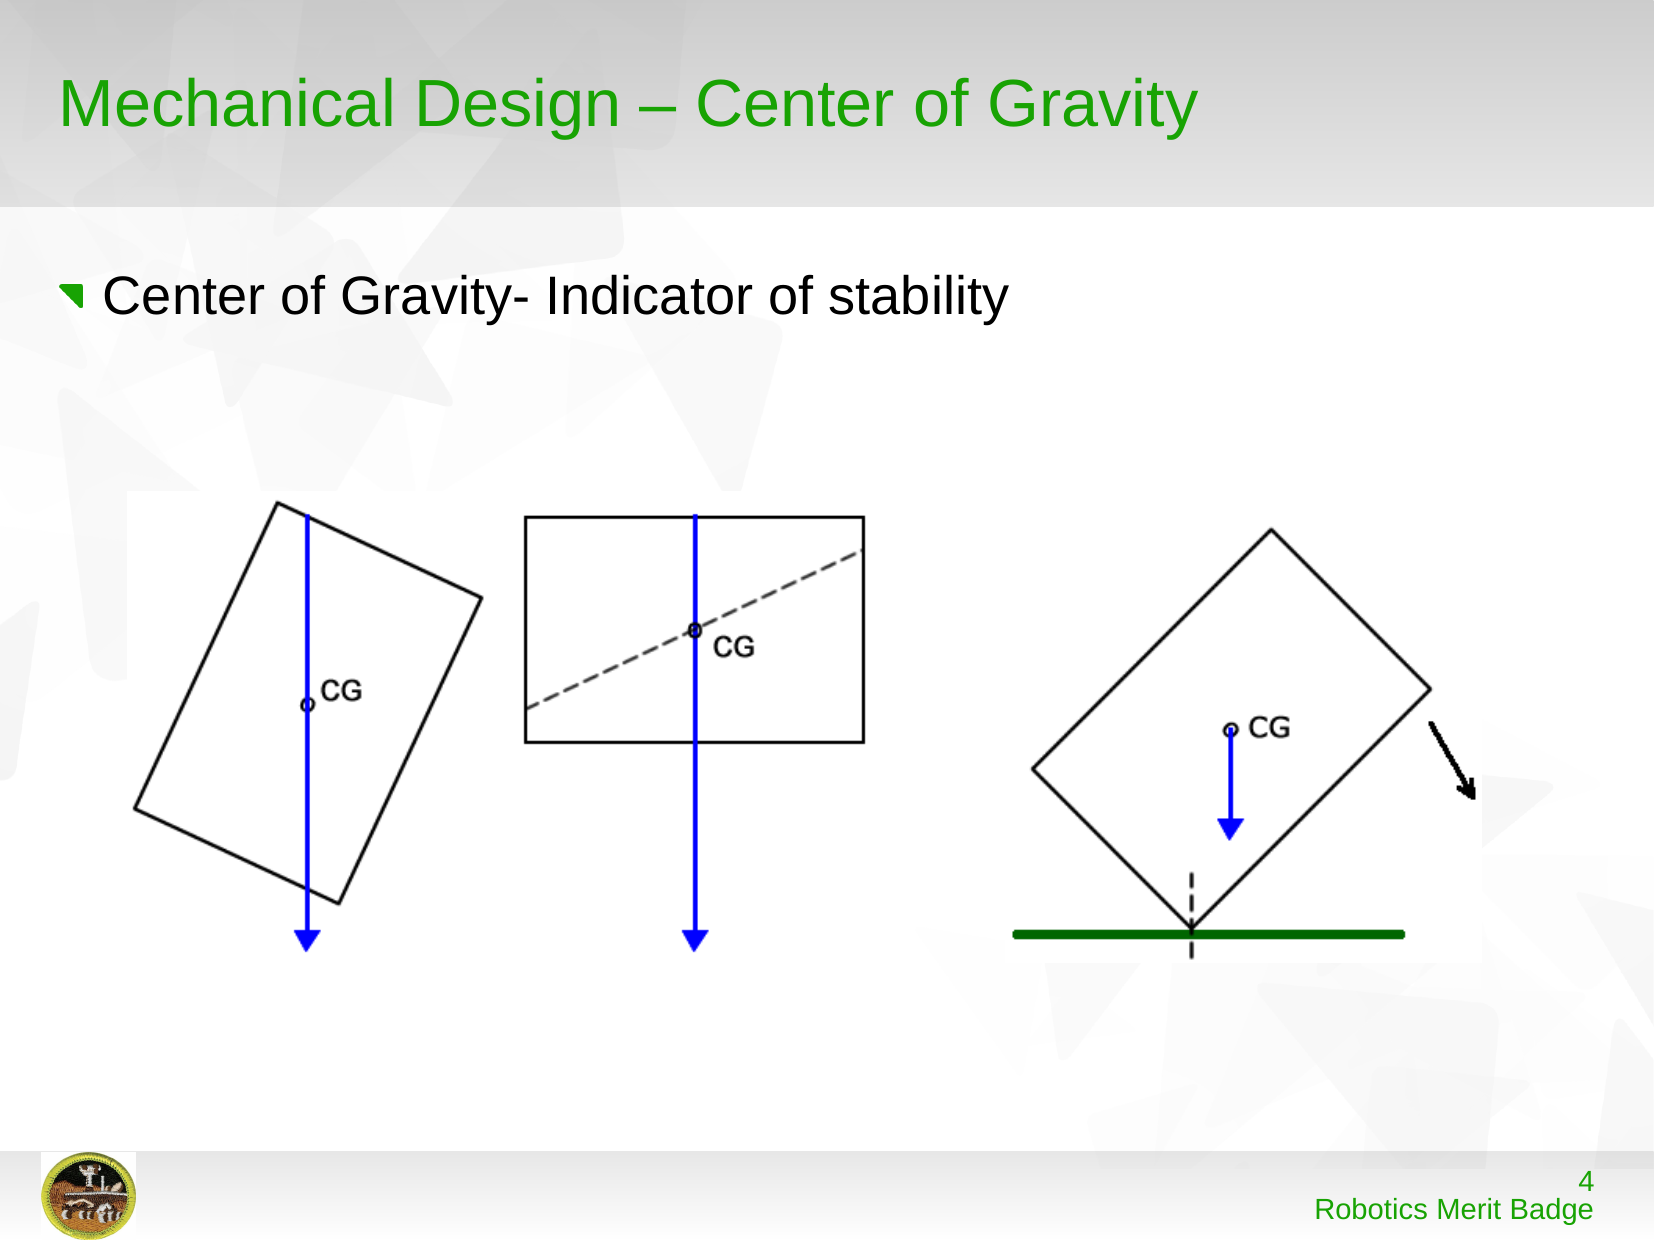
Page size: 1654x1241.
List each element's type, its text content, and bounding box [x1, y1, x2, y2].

title Mechanical Design – Center of Gravity [59, 29, 1595, 178]
picture [41, 1152, 136, 1240]
picture [915, 524, 1654, 1169]
picture [0, 0, 871, 961]
list Center of Gravity- Indicator of stability [59, 265, 1595, 910]
